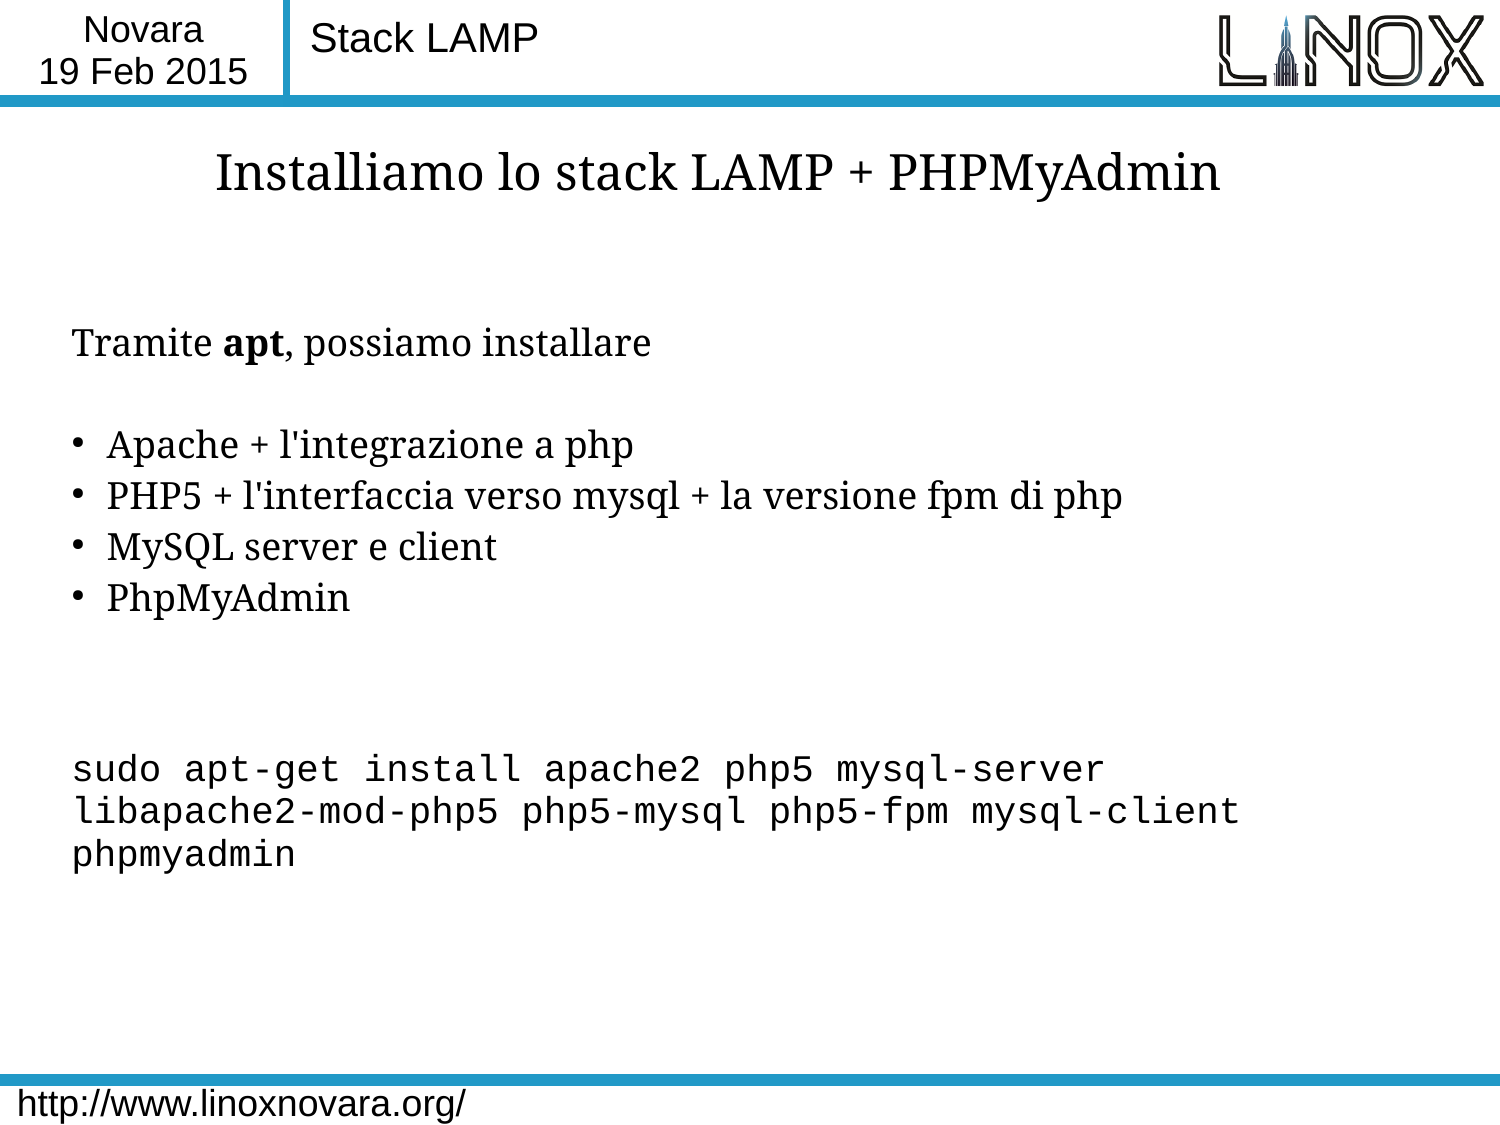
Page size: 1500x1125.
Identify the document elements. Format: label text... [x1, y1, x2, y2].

picture [0, 0, 1500, 107]
text_box Installiamo lo stack LAMP + PHPMyAdmin Tramite apt, possiamo installare Apache + l'integrazione a php PHP5 + l'interfaccia verso mysql + la versione fpm di php MySQL server e client PhpMyAdmin sudo apt-get install apache2 php5 mysql-server libapache2-mod-php5 php5-mysql php5-fpm mysql-client phpmyadmin [56, 129, 1382, 1016]
picture [0, 1074, 1500, 1086]
list Stack LAMP [295, 7, 1321, 83]
